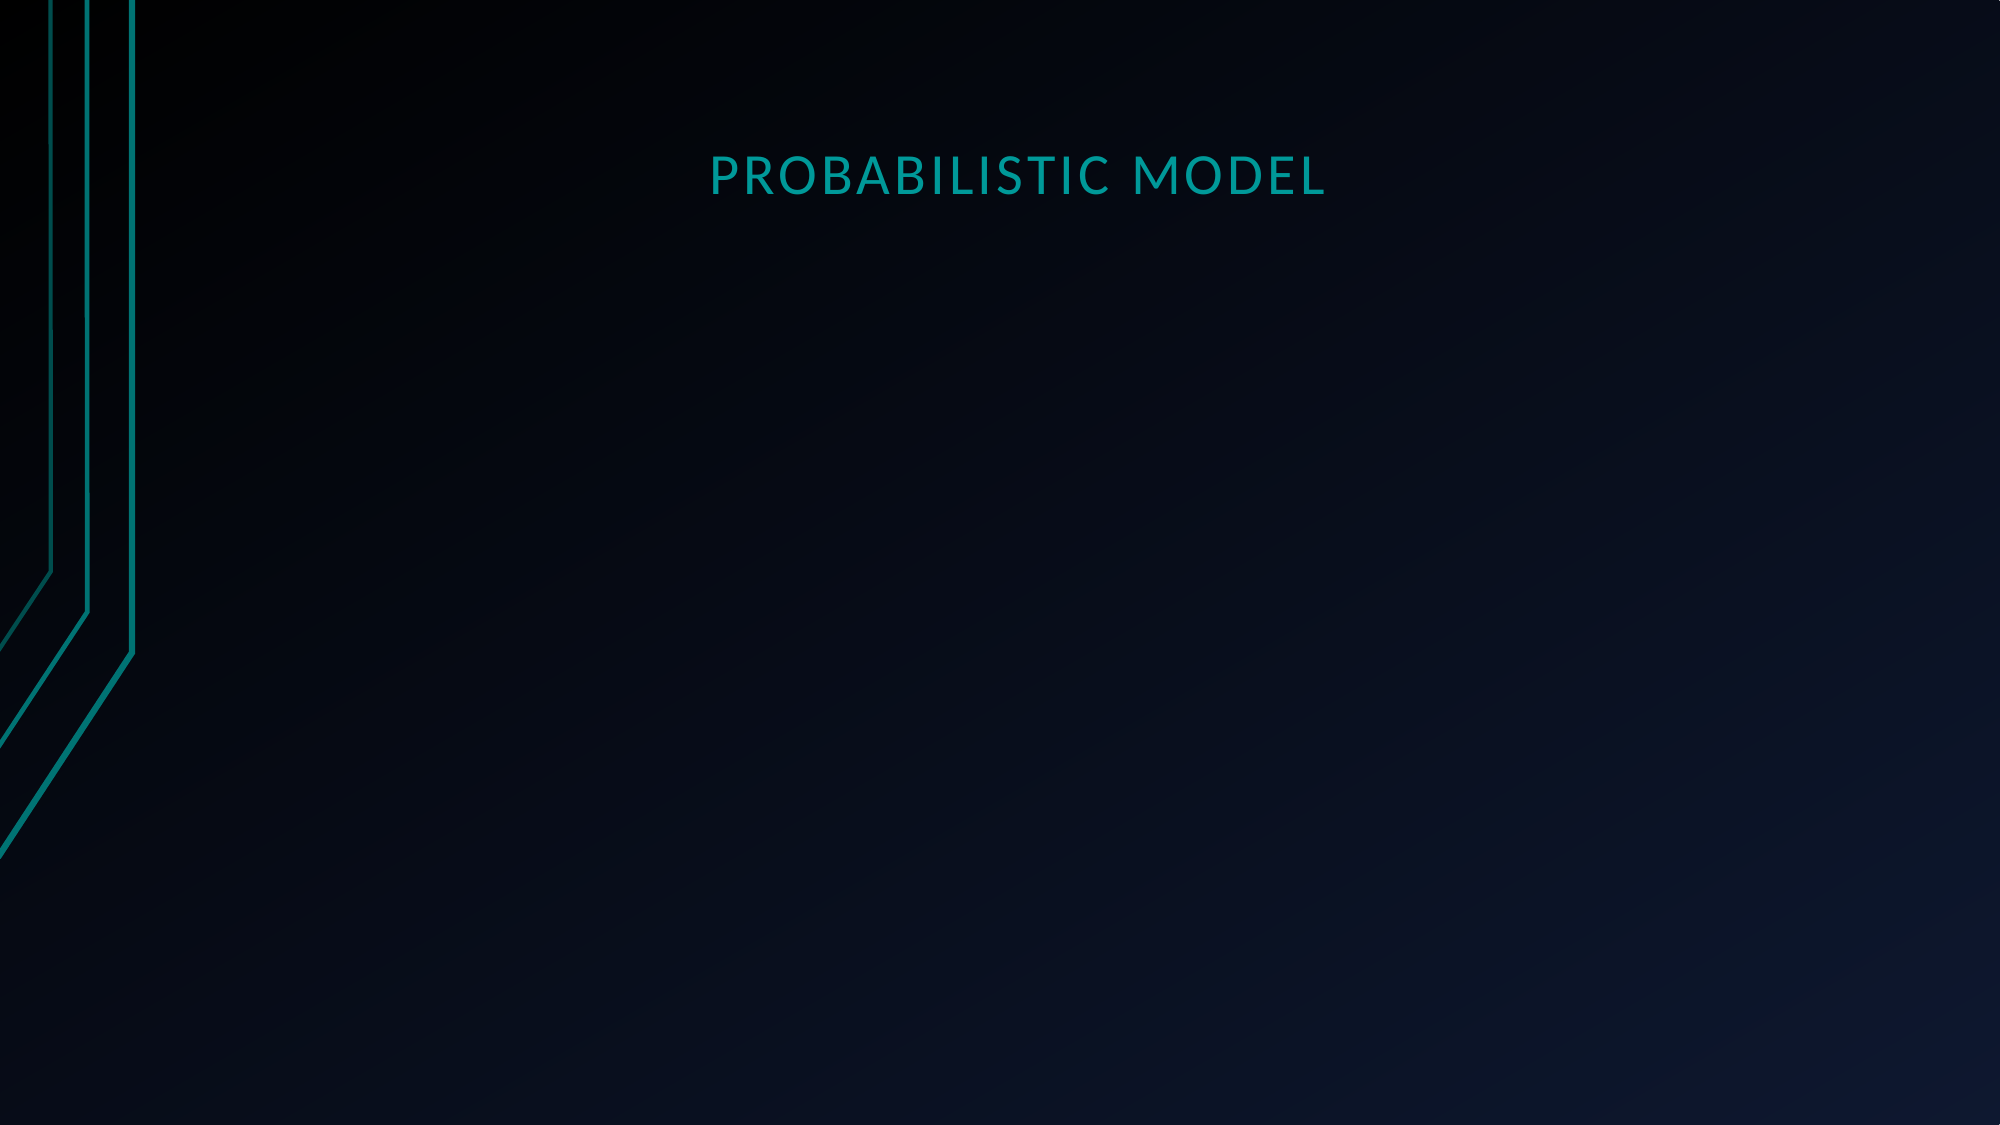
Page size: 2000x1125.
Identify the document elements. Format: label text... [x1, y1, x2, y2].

list Probabilistic model [35, 118, 2000, 217]
